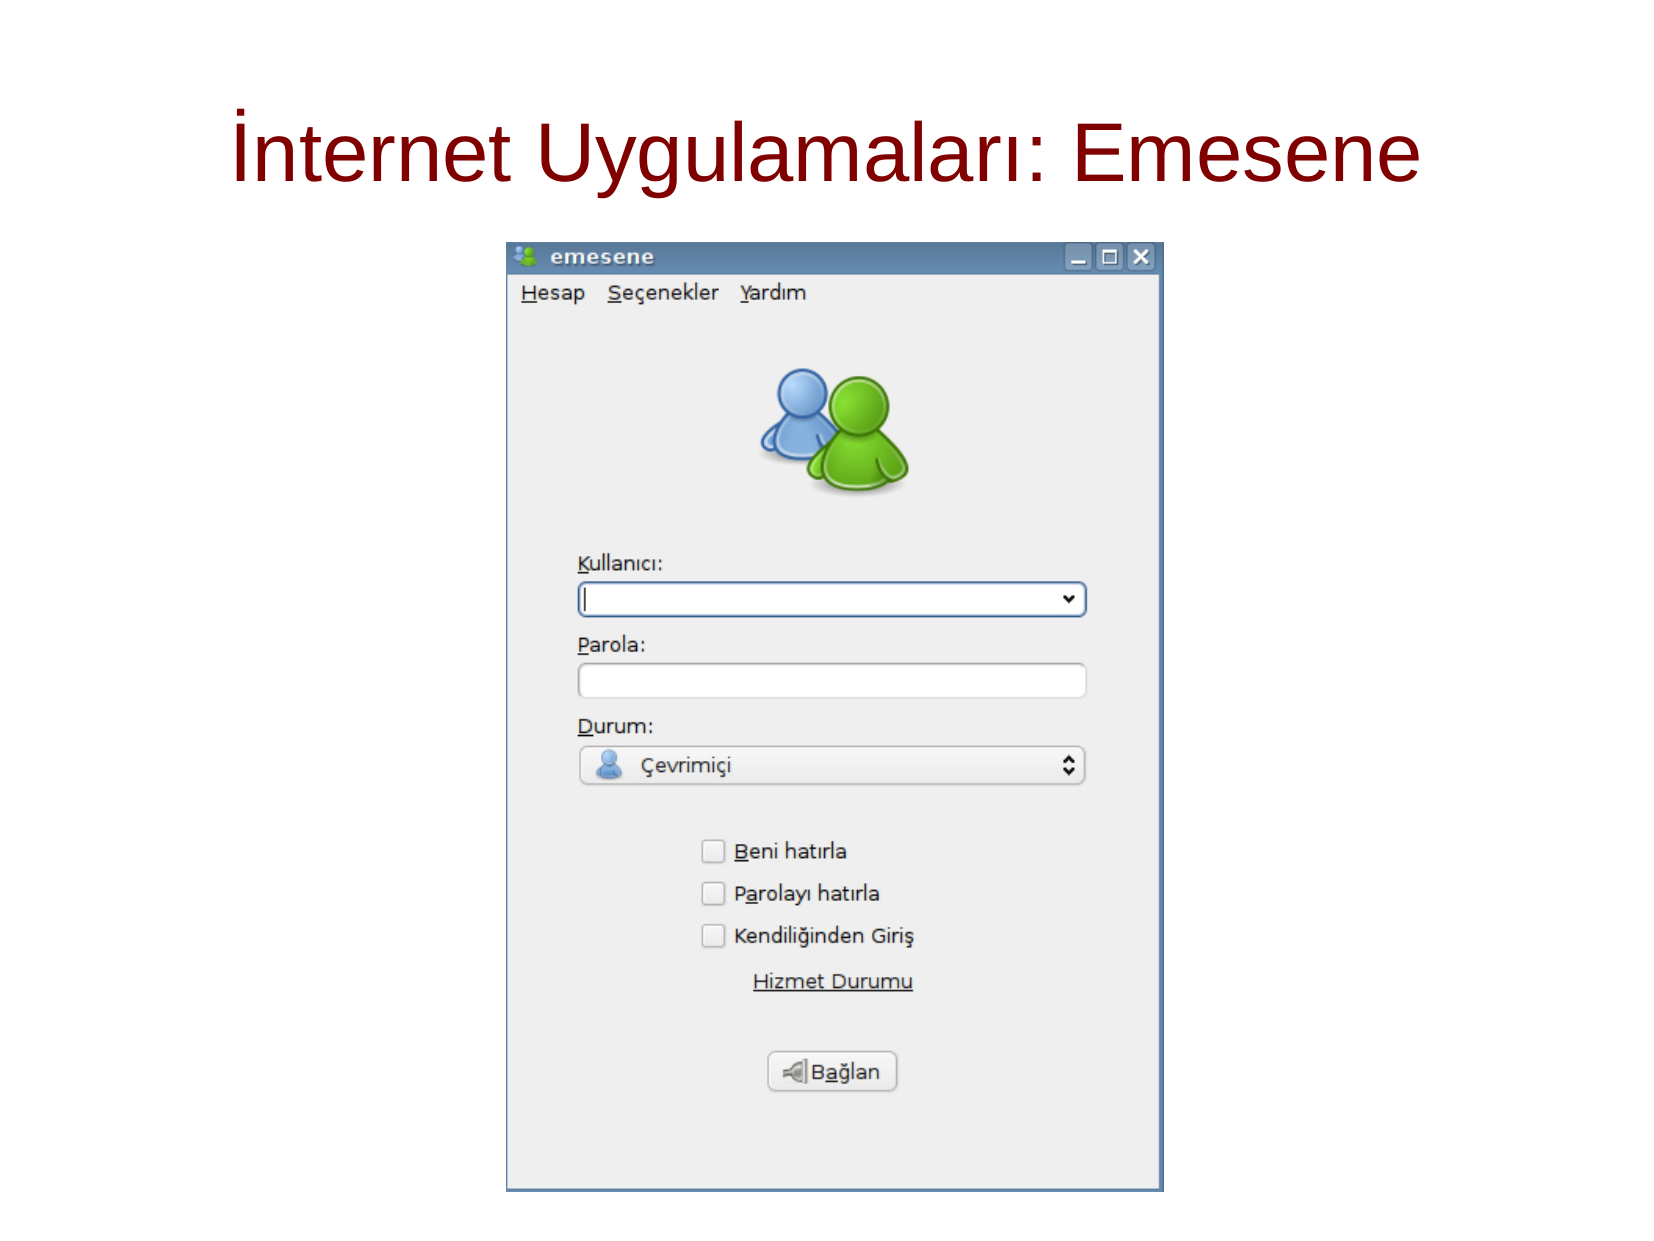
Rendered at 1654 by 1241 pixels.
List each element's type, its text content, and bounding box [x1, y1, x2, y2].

picture [506, 242, 1164, 1192]
title İnternet Uygulamaları: Emesene [82, 49, 1571, 257]
